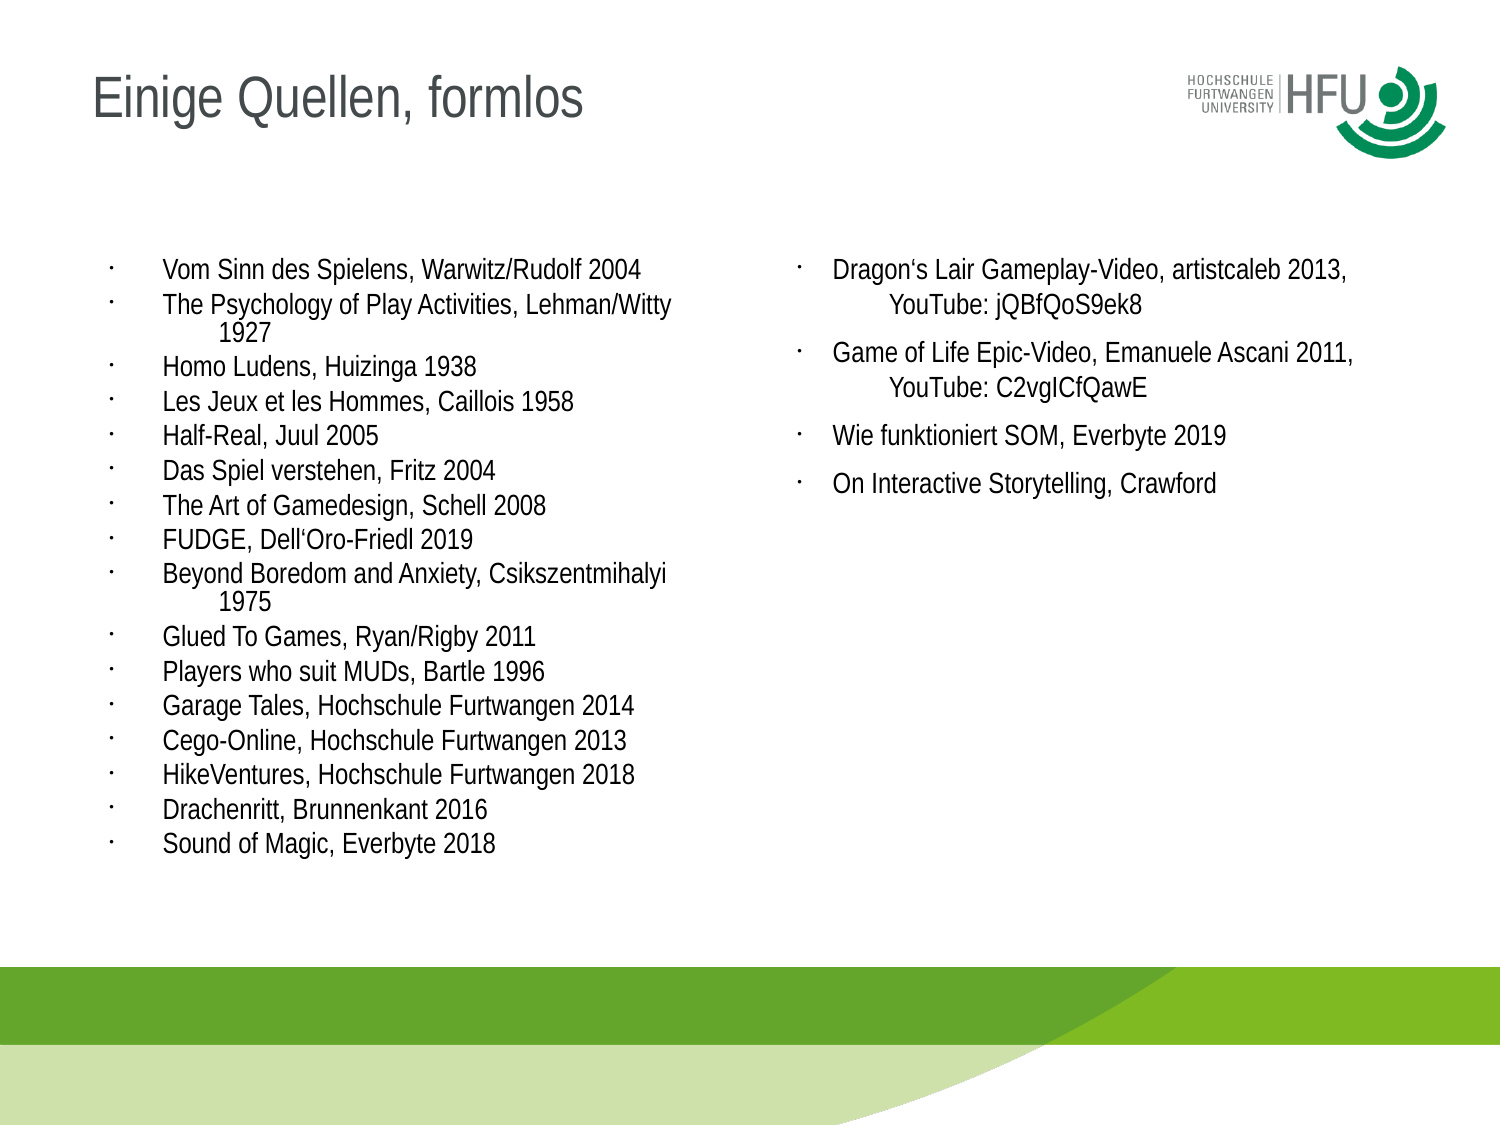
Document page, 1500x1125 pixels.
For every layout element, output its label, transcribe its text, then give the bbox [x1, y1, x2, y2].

picture [1166, 53, 1454, 164]
picture [0, 967, 1500, 1125]
text_box Dragon‘s Lair Gameplay-Video, artistcaleb 2013, YouTube: jQBfQoS9ek8 Game of Life Epic-Video, Emanuele Ascani 2011, YouTube: C2vgICfQawE Wie funktioniert SOM, Everbyte 2019 On Interactive Storytelling, Crawford [797, 250, 1459, 913]
list Vom Sinn des Spielens, Warwitz/Rudolf 2004 The Psychology of Play Activities, Lehman/Witty 1927 Homo Ludens, Huizinga 1938 Les Jeux et les Hommes, Caillois 1958 Half-Real, Juul 2005 Das Spiel verstehen, Fritz 2004 The Art of Gamedesign, Schell 2008 FUDGE, Dell‘Oro-Friedl 2019 Beyond Boredom and Anxiety, Csikszentmihalyi 1975 Glued To Games, Ryan/Rigby 2011 Players who suit MUDs, Bartle 1996 Garage Tales, Hochschule Furtwangen 2014 Cego-Online, Hochschule Furtwangen 2013 HikeVentures, Hochschule Furtwangen 2018 Drachenritt, Brunnenkant 2016 Sound of Magic, Everbyte 2018 [76, 249, 739, 913]
title Einige Quellen, formlos [77, 64, 1353, 153]
